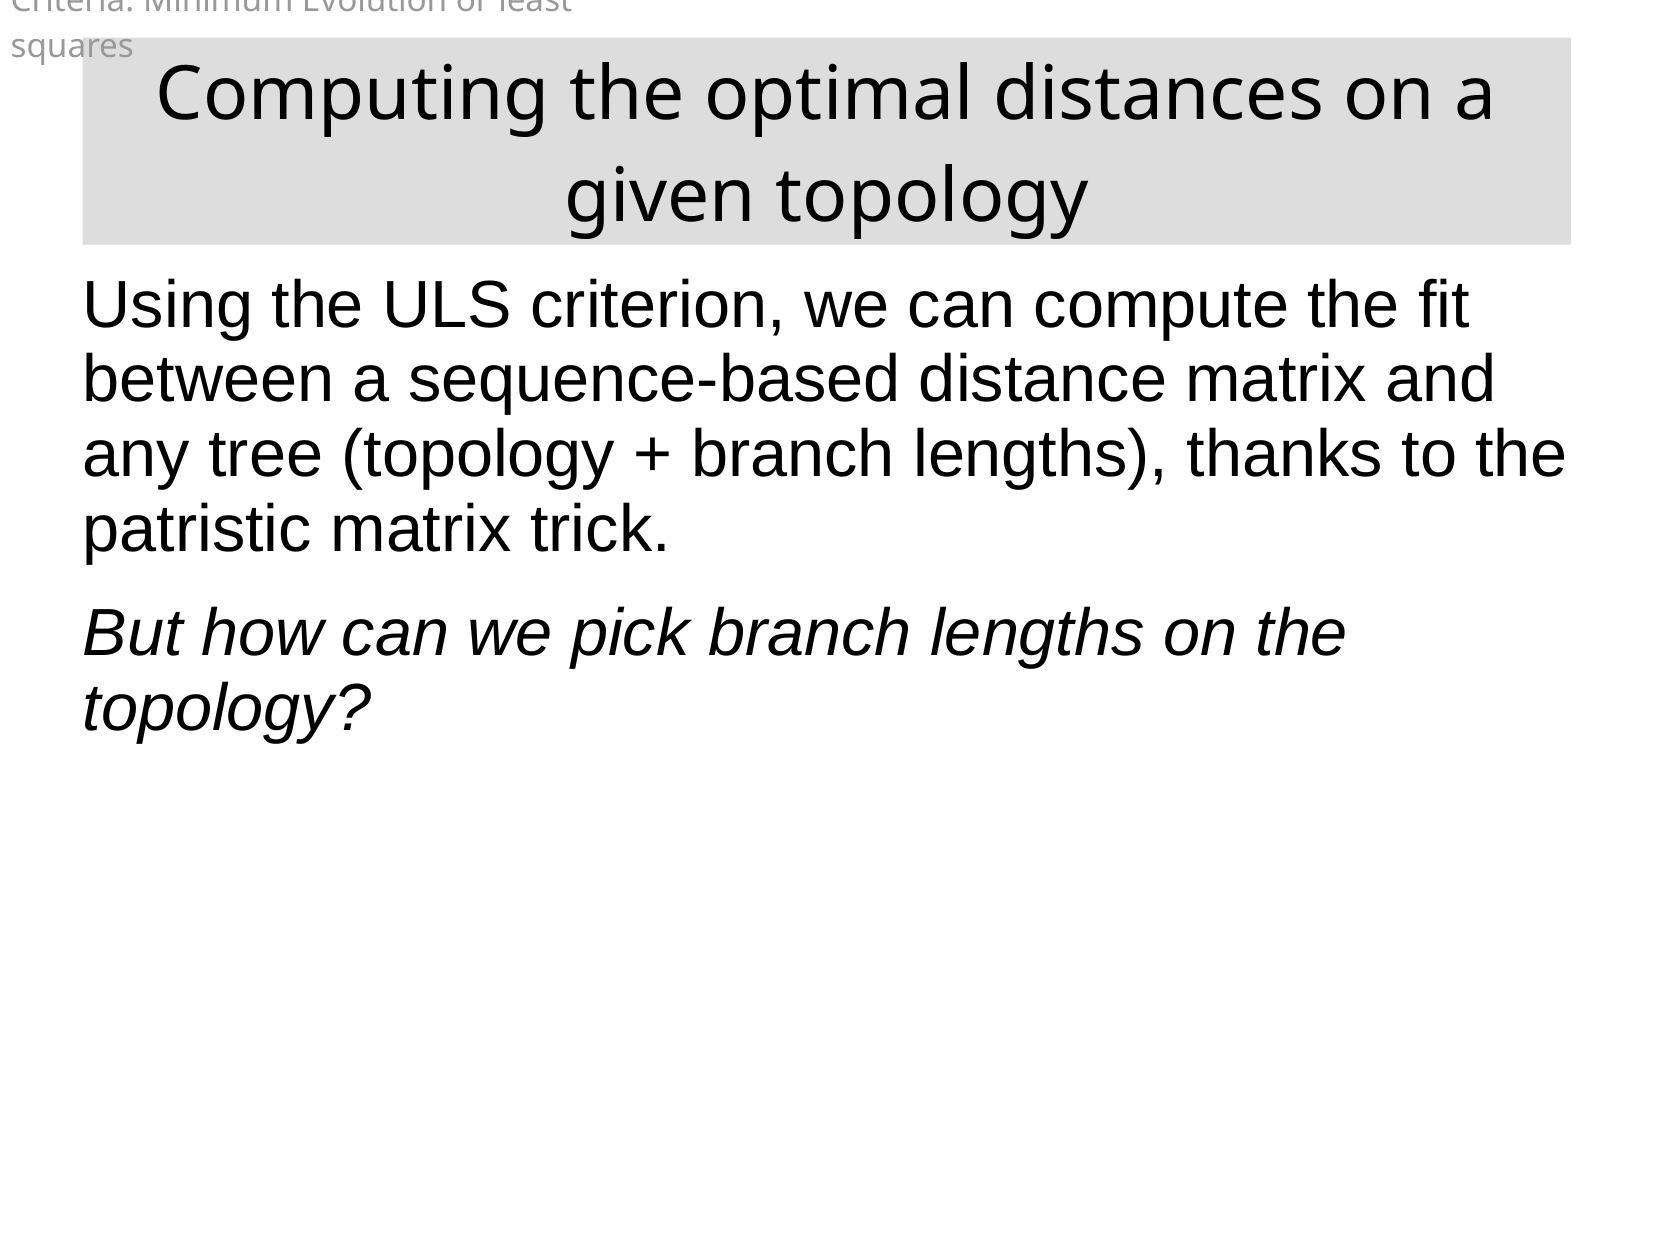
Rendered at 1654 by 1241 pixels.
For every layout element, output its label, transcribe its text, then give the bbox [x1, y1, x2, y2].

title Computing the optimal distances on a given topology [82, 37, 1571, 245]
list Using the ULS criterion, we can compute the fit between a sequence-based distance matrix and any tree (topology + branch lengths), thanks to the patristic matrix trick. But how can we pick branch lengths on the topology? [82, 266, 1571, 1051]
text_box Criteria: Minimum Evolution or least squares [10, 0, 676, 73]
